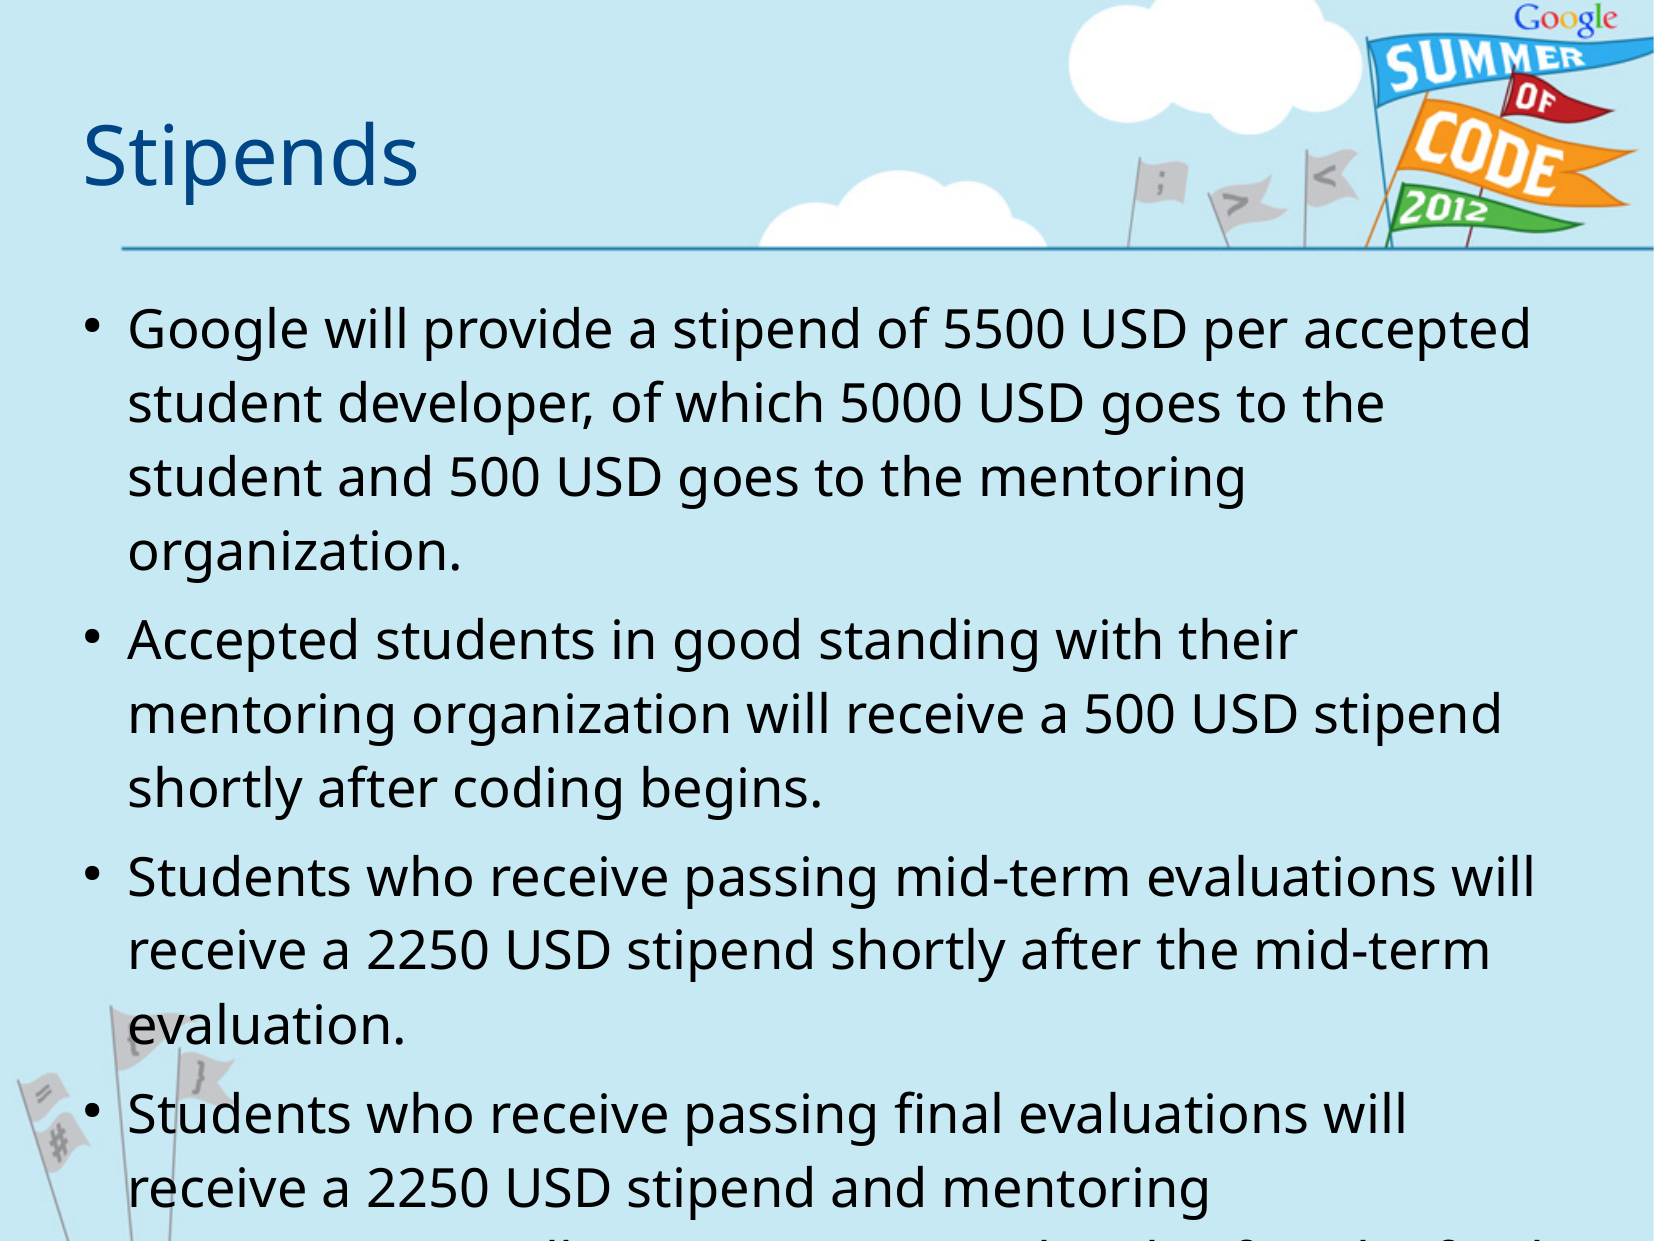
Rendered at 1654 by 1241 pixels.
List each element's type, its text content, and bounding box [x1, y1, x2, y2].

subtitle Google will provide a stipend of 5500 USD per accepted student developer, of which 5000 USD goes to the student and 500 USD goes to the mentoring organization. Accepted students in good standing with their mentoring organization will receive a 500 USD stipend shortly after coding begins. Students who receive passing mid-term evaluations will receive a 2250 USD stipend shortly after the mid-term evaluation. Students who receive passing final evaluations will receive a 2250 USD stipend and mentoring organizations will receive 500 USD shortly after the final evaluation deadline. [82, 290, 1571, 1155]
picture [0, 0, 1654, 1241]
title Stipends [82, 49, 1571, 257]
